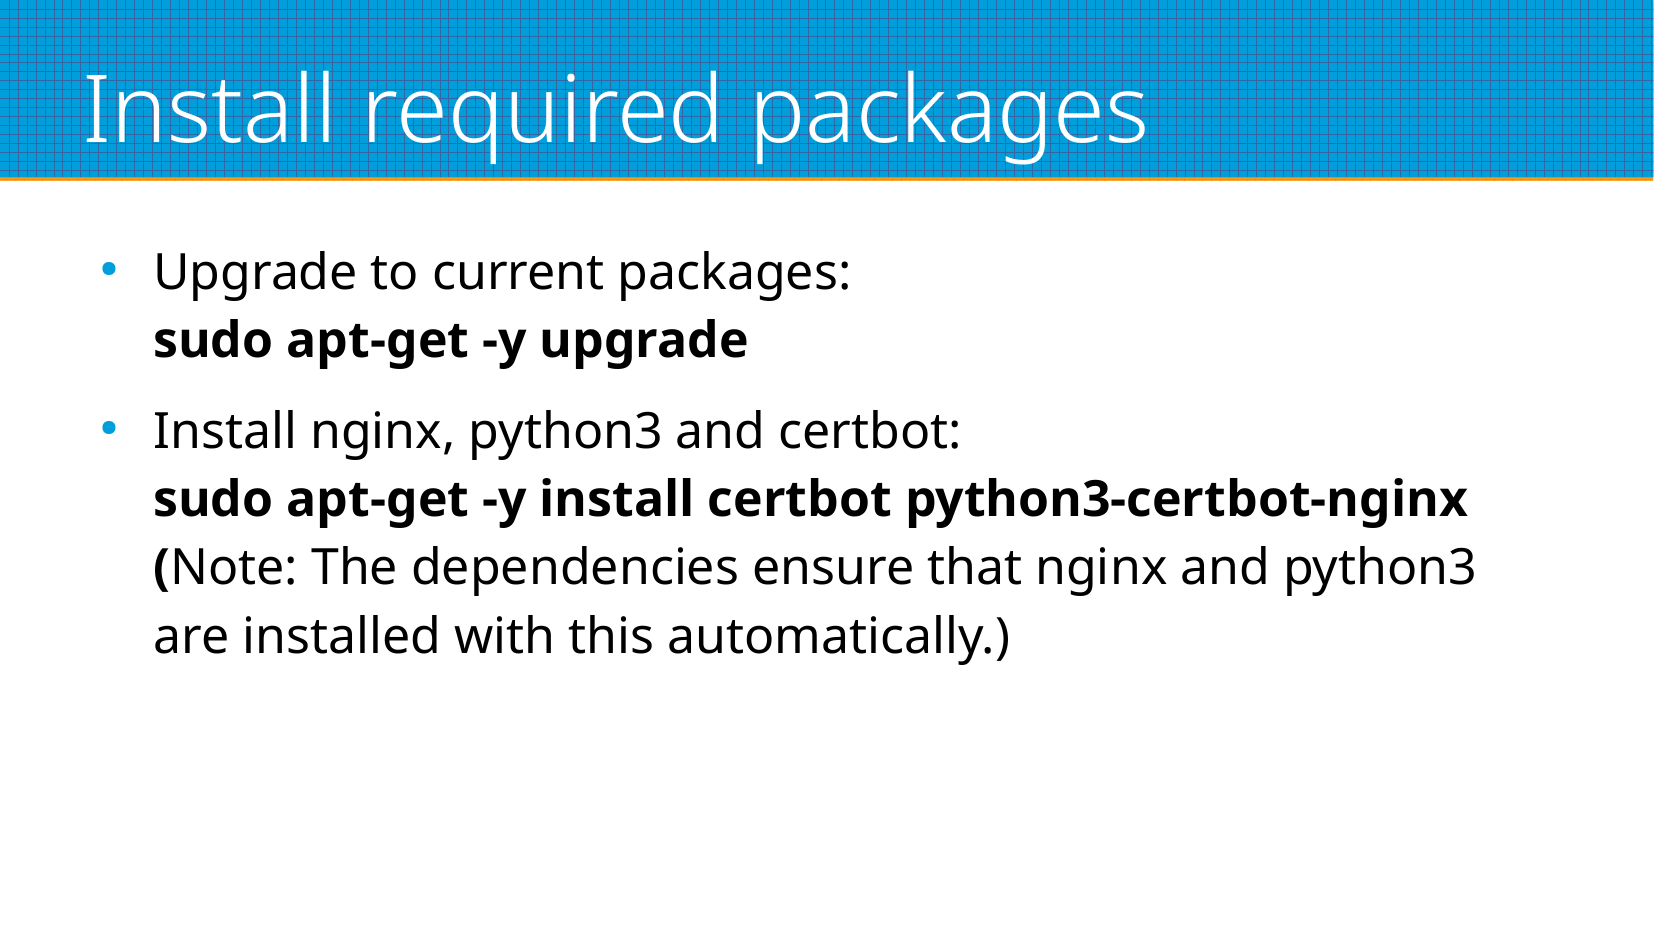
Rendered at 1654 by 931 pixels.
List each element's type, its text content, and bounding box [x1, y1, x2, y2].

title Install required packages [82, 14, 1571, 171]
list Upgrade to current packages: sudo apt-get -y upgrade Install nginx, python3 and certbot: sudo apt-get -y install certbot python3-certbot-nginx (Note: The dependencies ensure that nginx and python3 are installed with this automatically.) [82, 236, 1563, 811]
